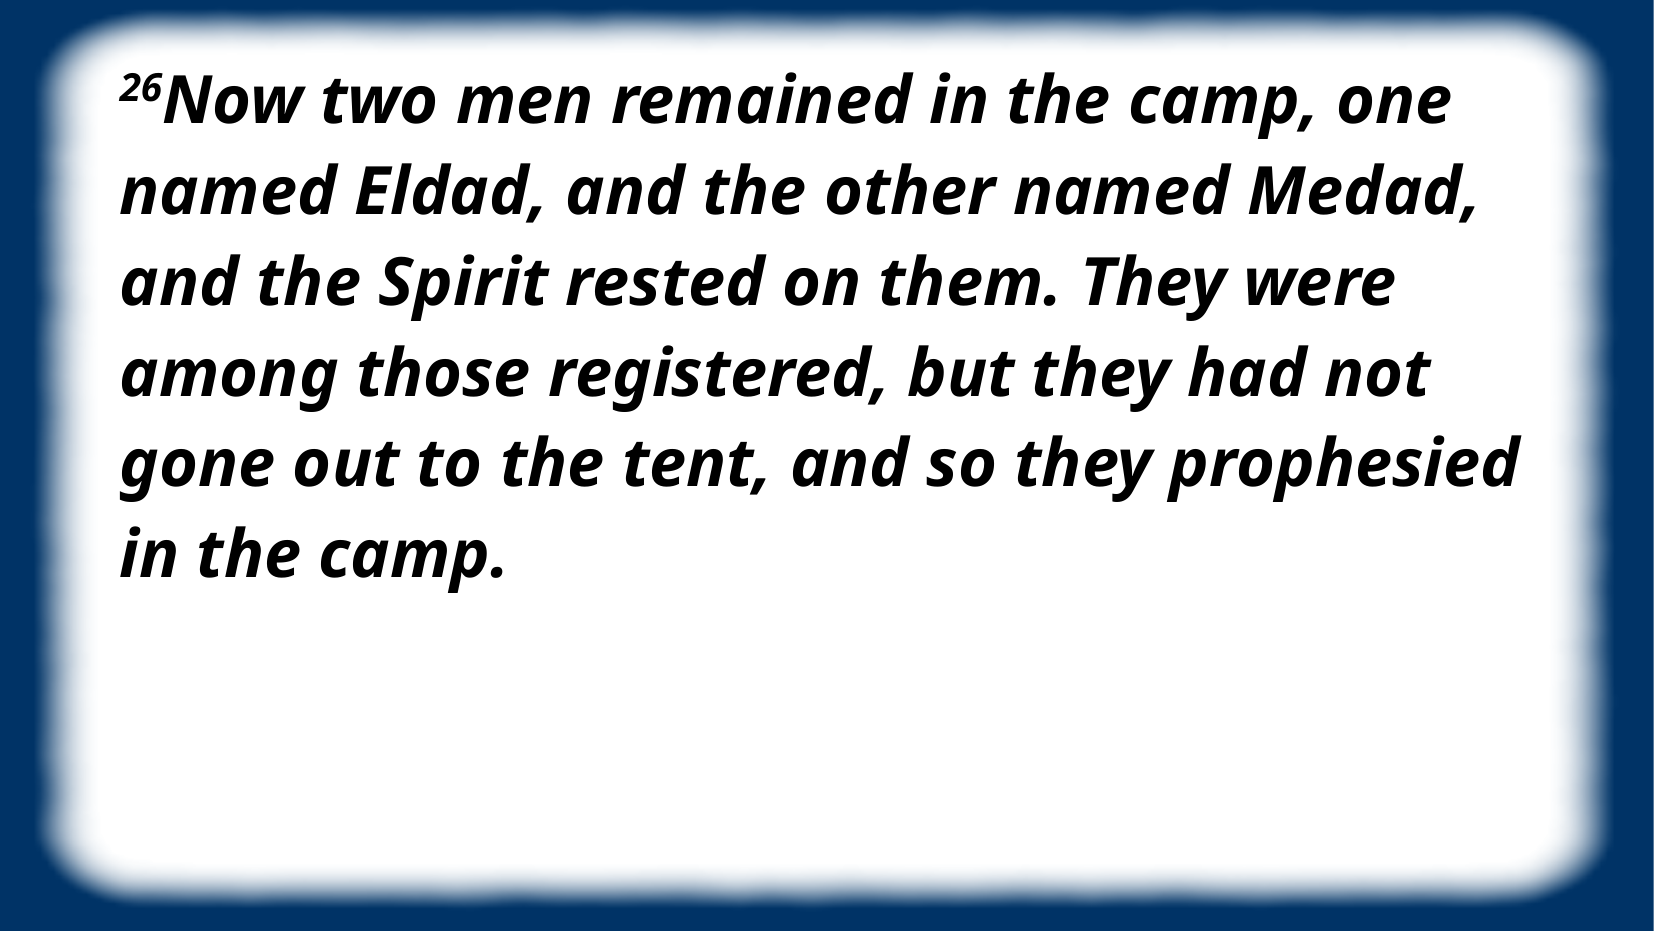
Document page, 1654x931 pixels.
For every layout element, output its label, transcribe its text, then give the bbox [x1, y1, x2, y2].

picture [0, 0, 1654, 931]
text_box 26Now two men remained in the camp, one named Eldad, and the other named Medad, and the Spirit rested on them. They were among those registered, but they had not gone out to the tent, and so they prophesied in the camp. [105, 45, 1561, 541]
